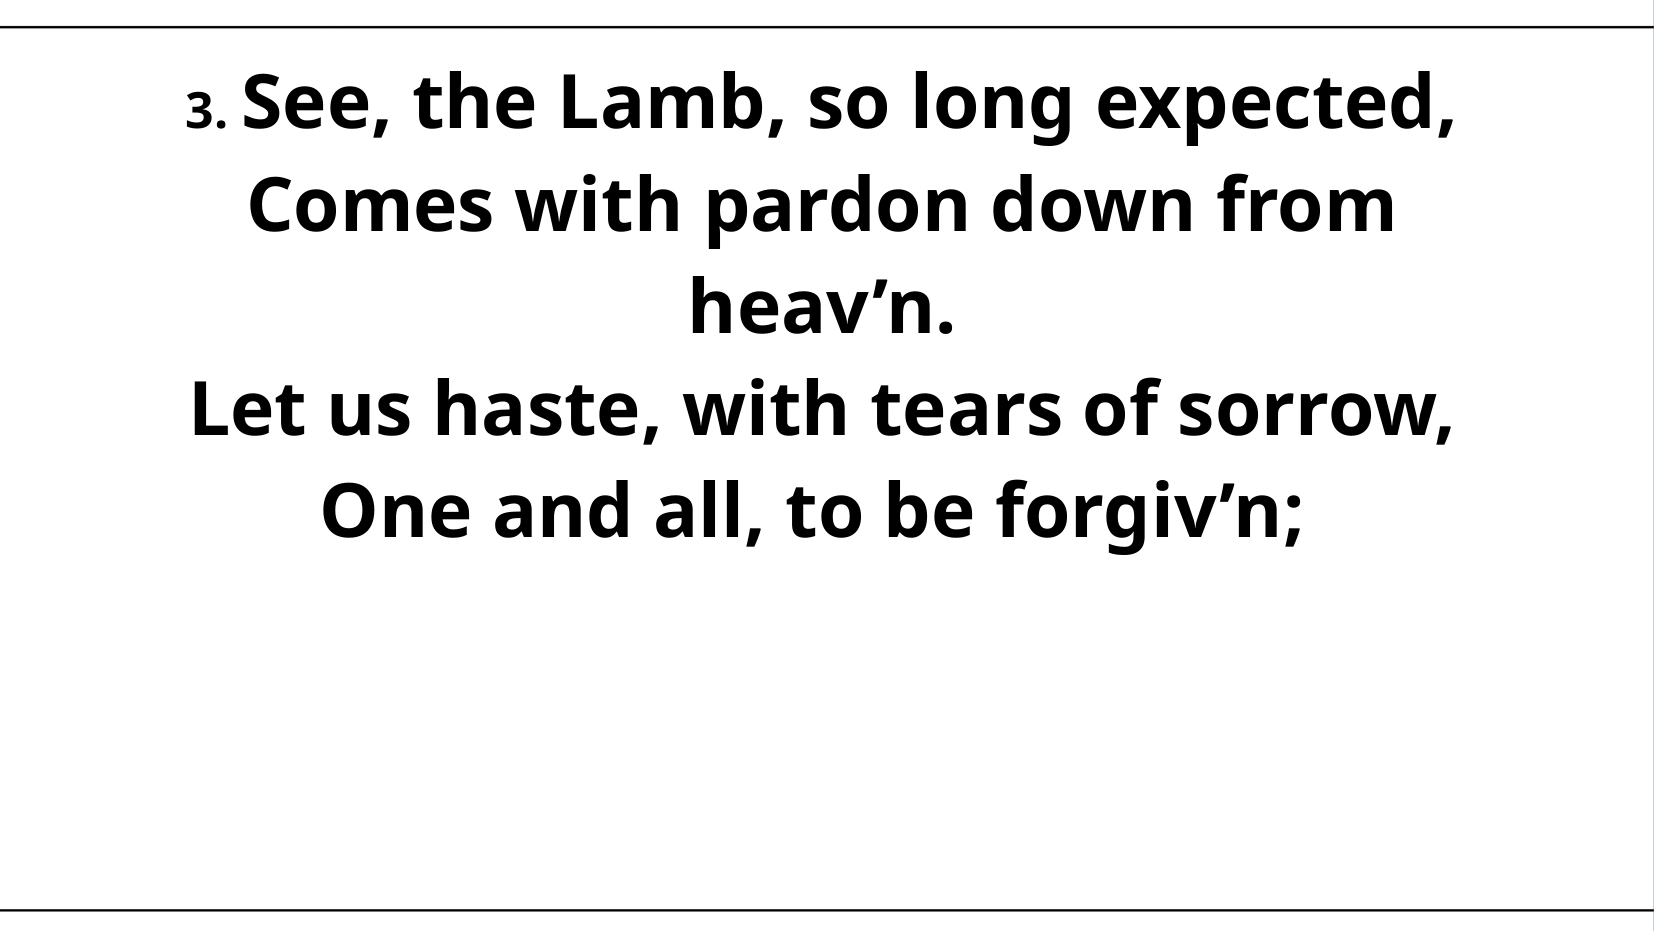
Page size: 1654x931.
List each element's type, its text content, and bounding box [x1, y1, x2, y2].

picture [0, 0, 1654, 931]
text_box 3. See, the Lamb, so long expected, Comes with pardon down from heav’n. Let us haste, with tears of sorrow, One and all, to be forgiv’n; [87, 41, 1558, 481]
